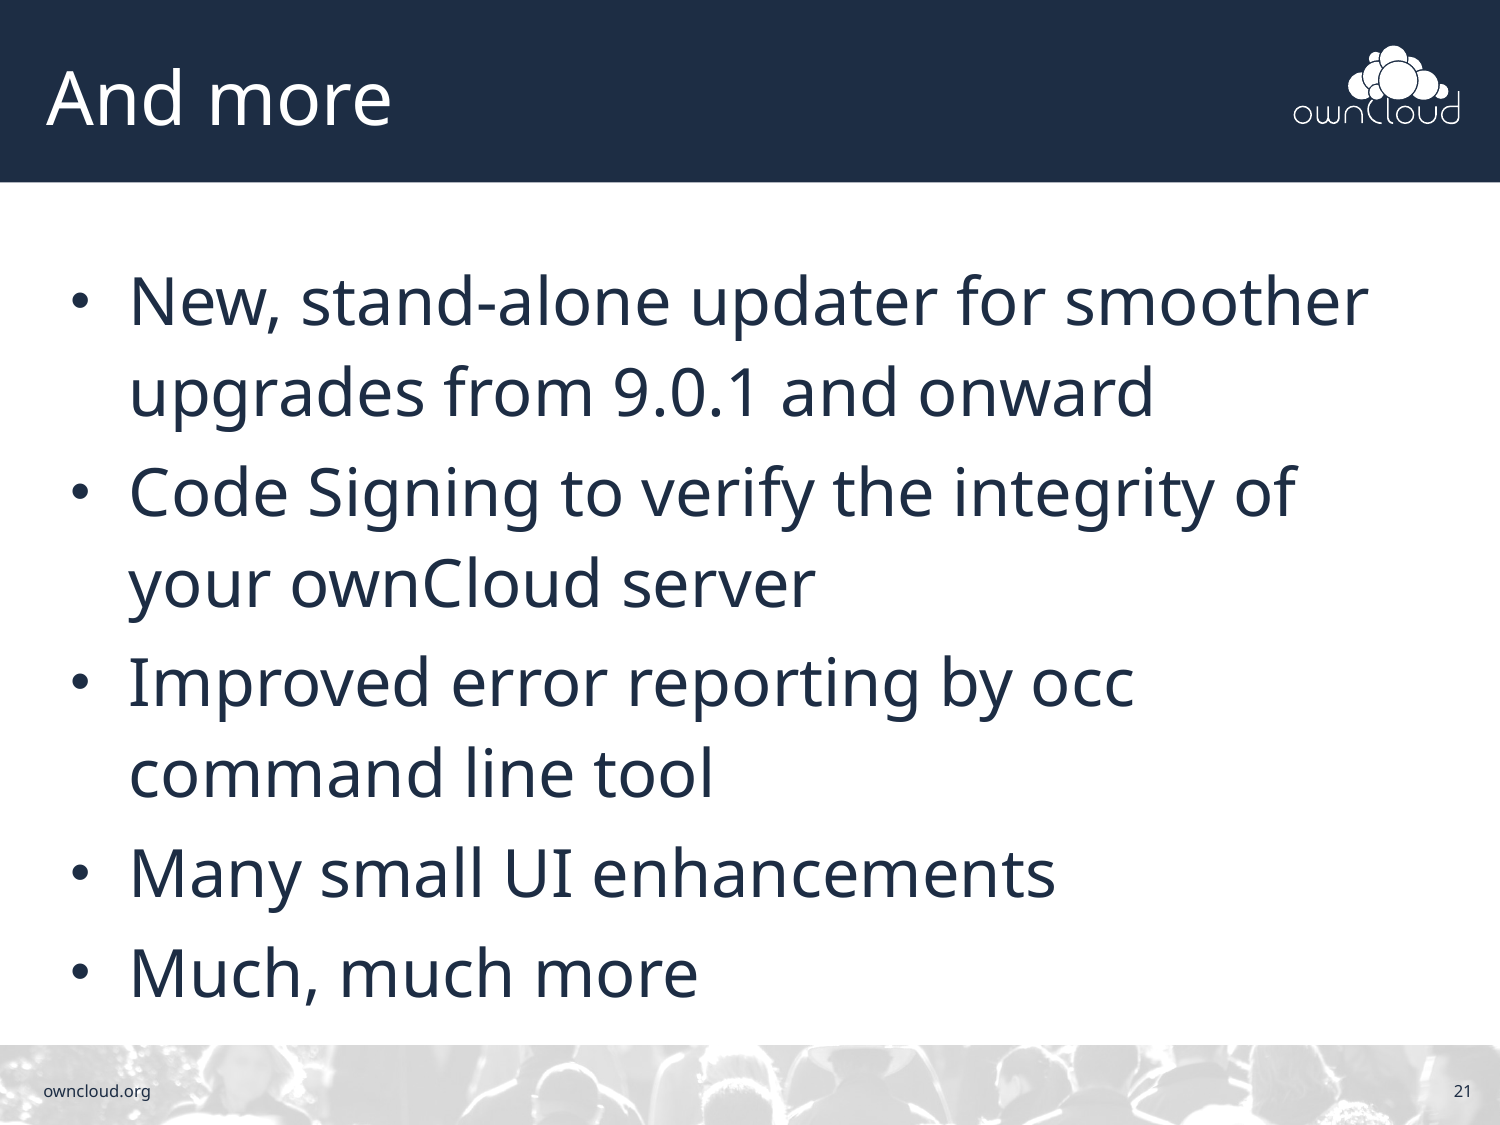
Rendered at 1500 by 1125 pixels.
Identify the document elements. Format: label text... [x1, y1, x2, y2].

title And more [46, 5, 1258, 187]
picture [0, 1045, 1500, 1125]
list New, stand-alone updater for smoother upgrades from 9.0.1 and onward Code Signing to verify the integrity of your ownCloud server Improved error reporting by occ command line tool Many small UI enhancements Much, much more [70, 254, 1440, 1025]
